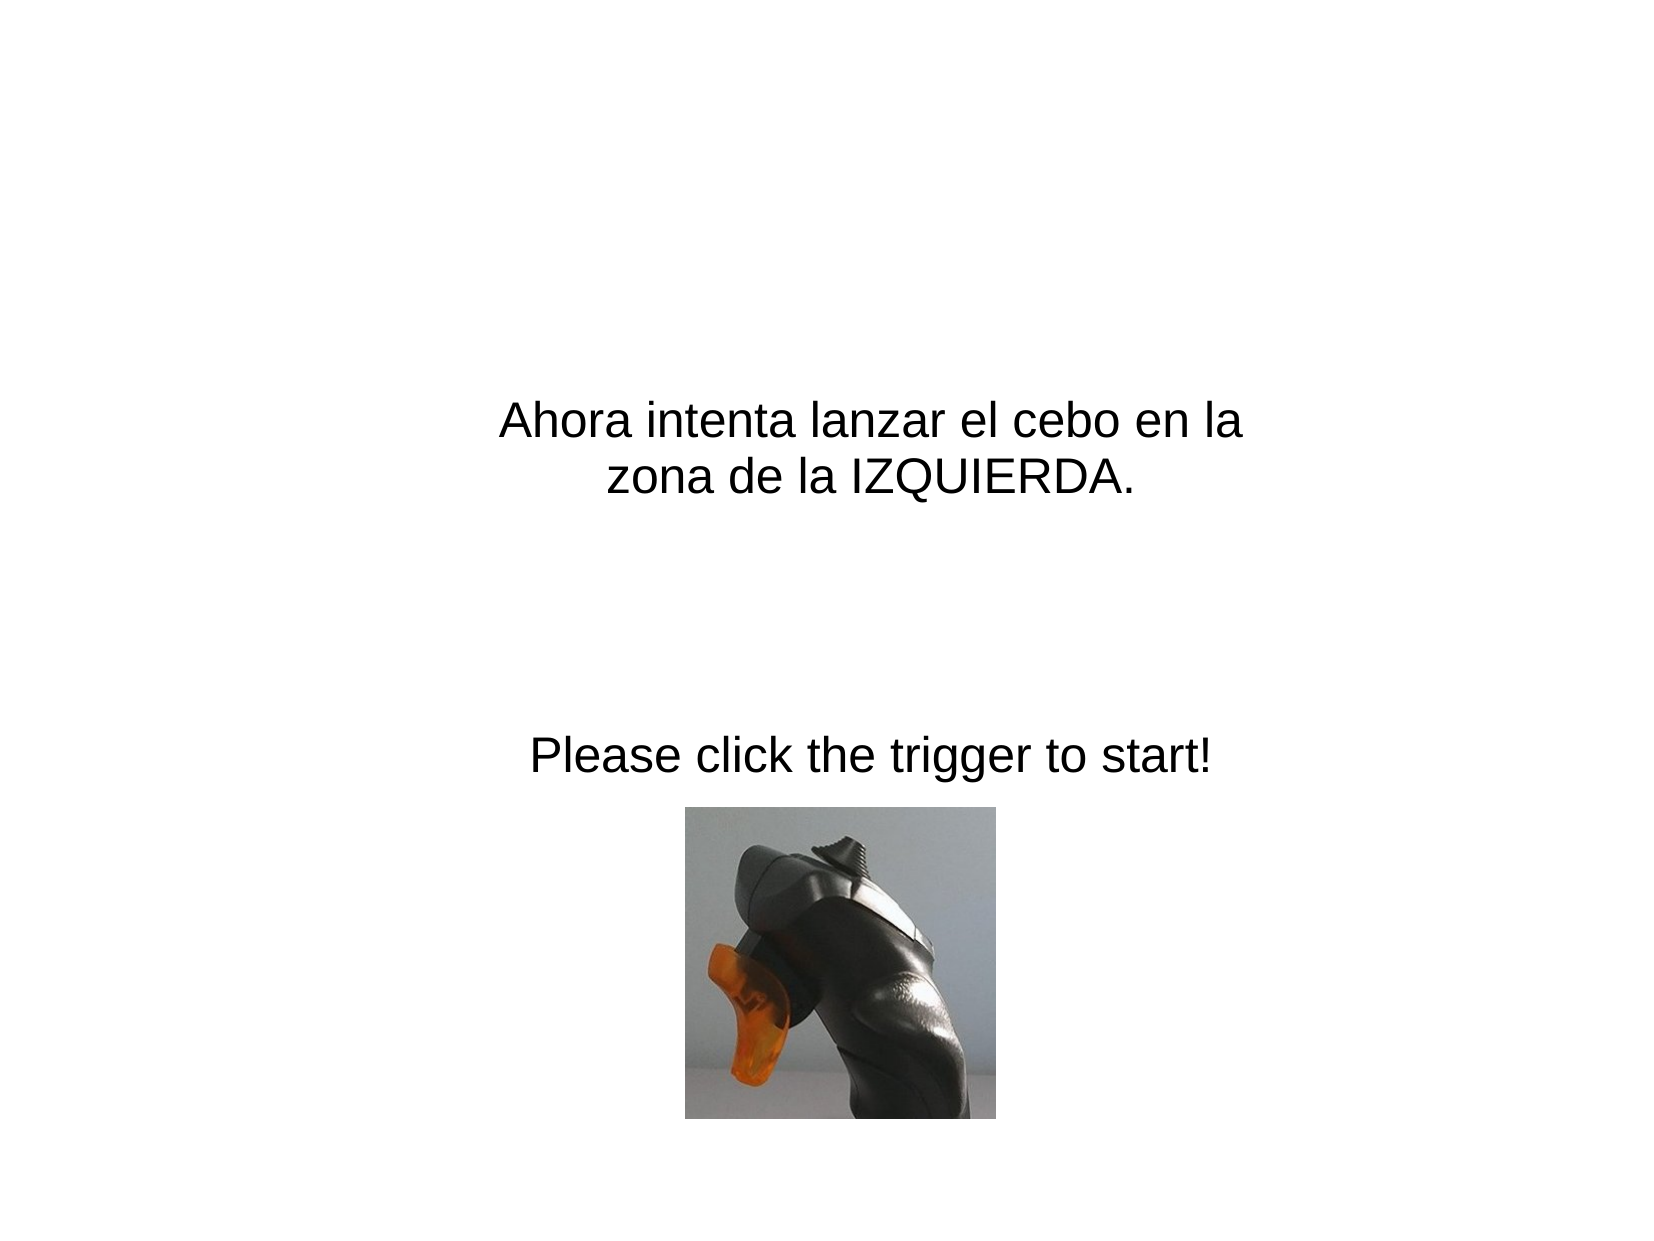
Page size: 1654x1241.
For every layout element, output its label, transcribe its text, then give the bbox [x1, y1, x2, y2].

picture [685, 807, 996, 1119]
text_box Ahora intenta lanzar el cebo en la zona de la IZQUIERDA. Please click the trigger to start! [484, 57, 1335, 1119]
